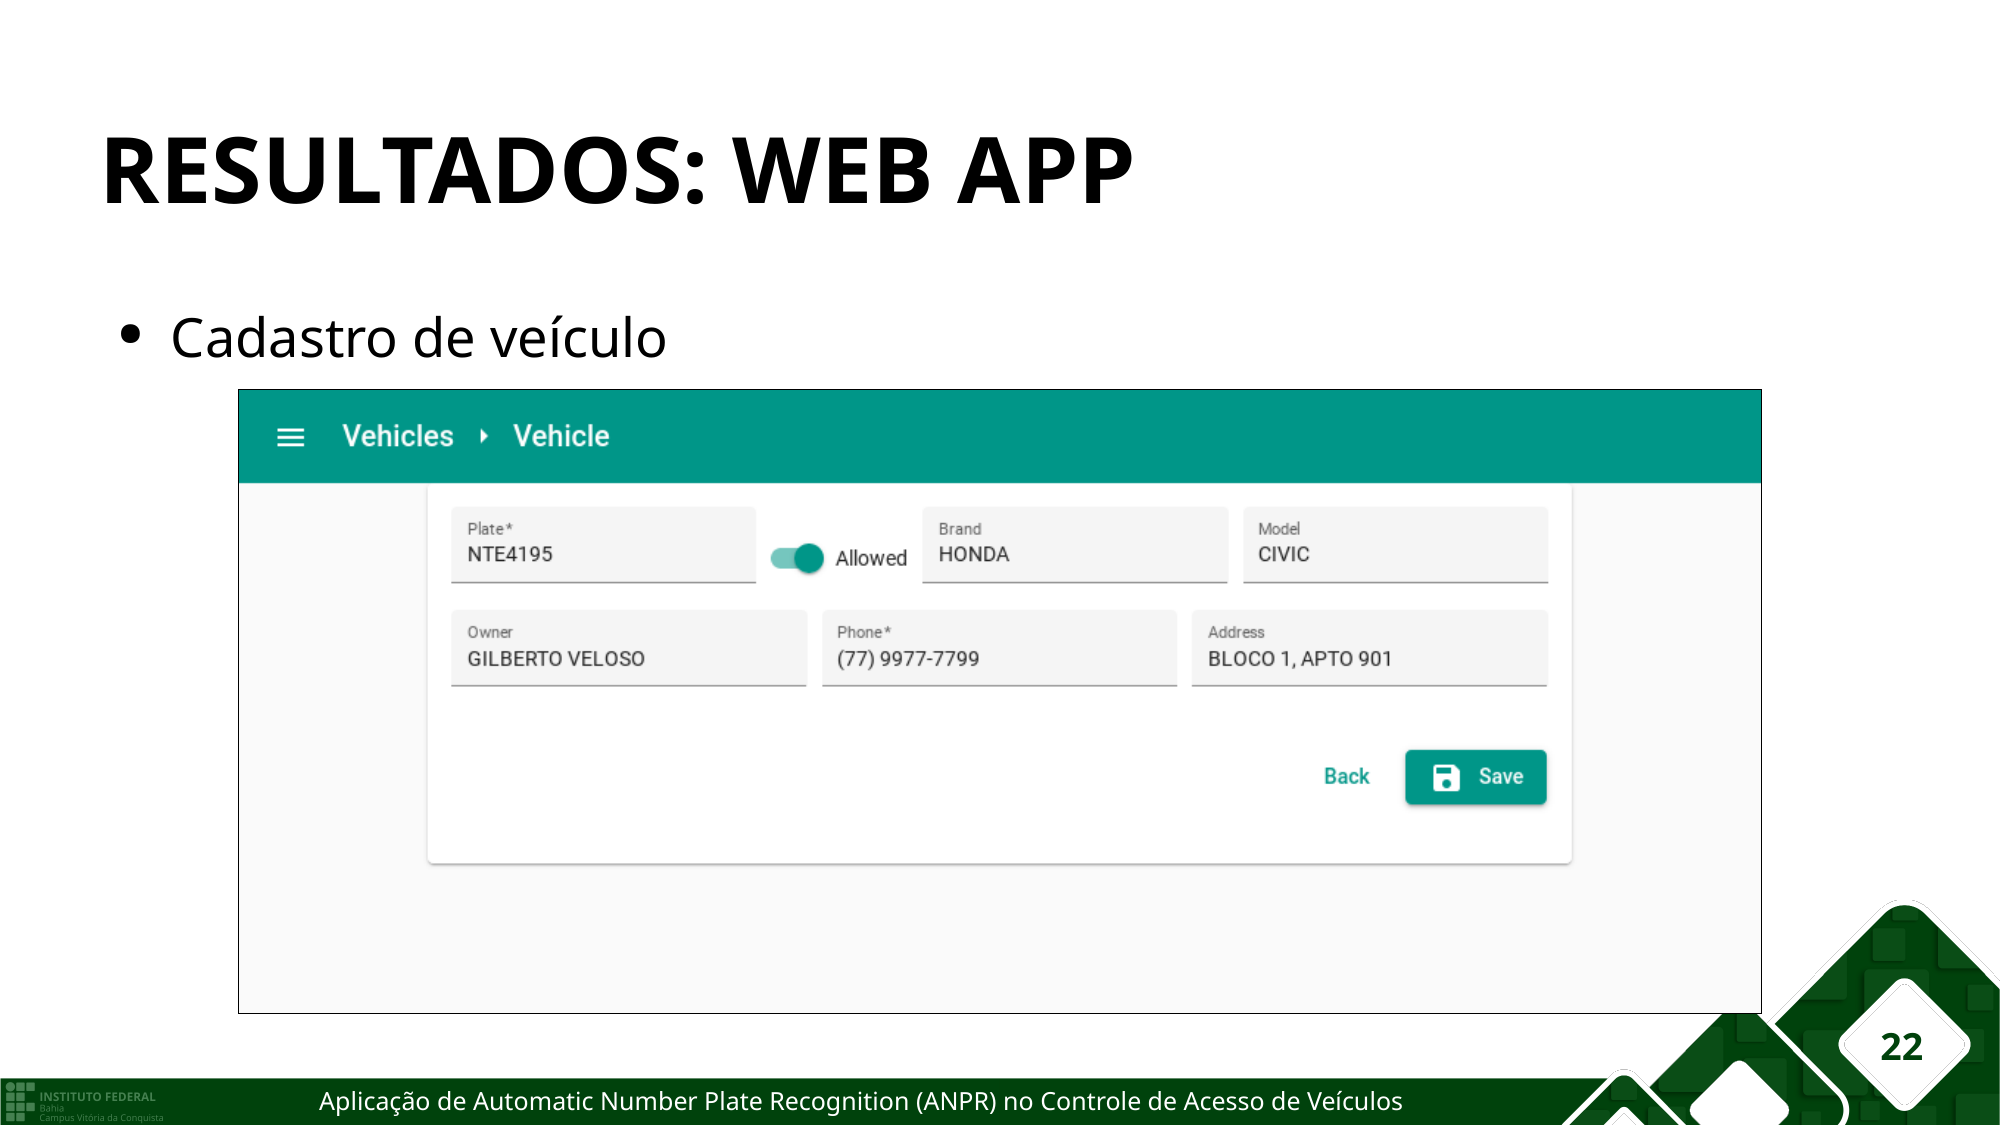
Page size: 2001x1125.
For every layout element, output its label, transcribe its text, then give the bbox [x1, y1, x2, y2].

list Cadastro de veículo [99, 299, 1900, 1014]
picture [0, 389, 2000, 1125]
title RESULTADOS: WEB APP [99, 59, 1900, 277]
